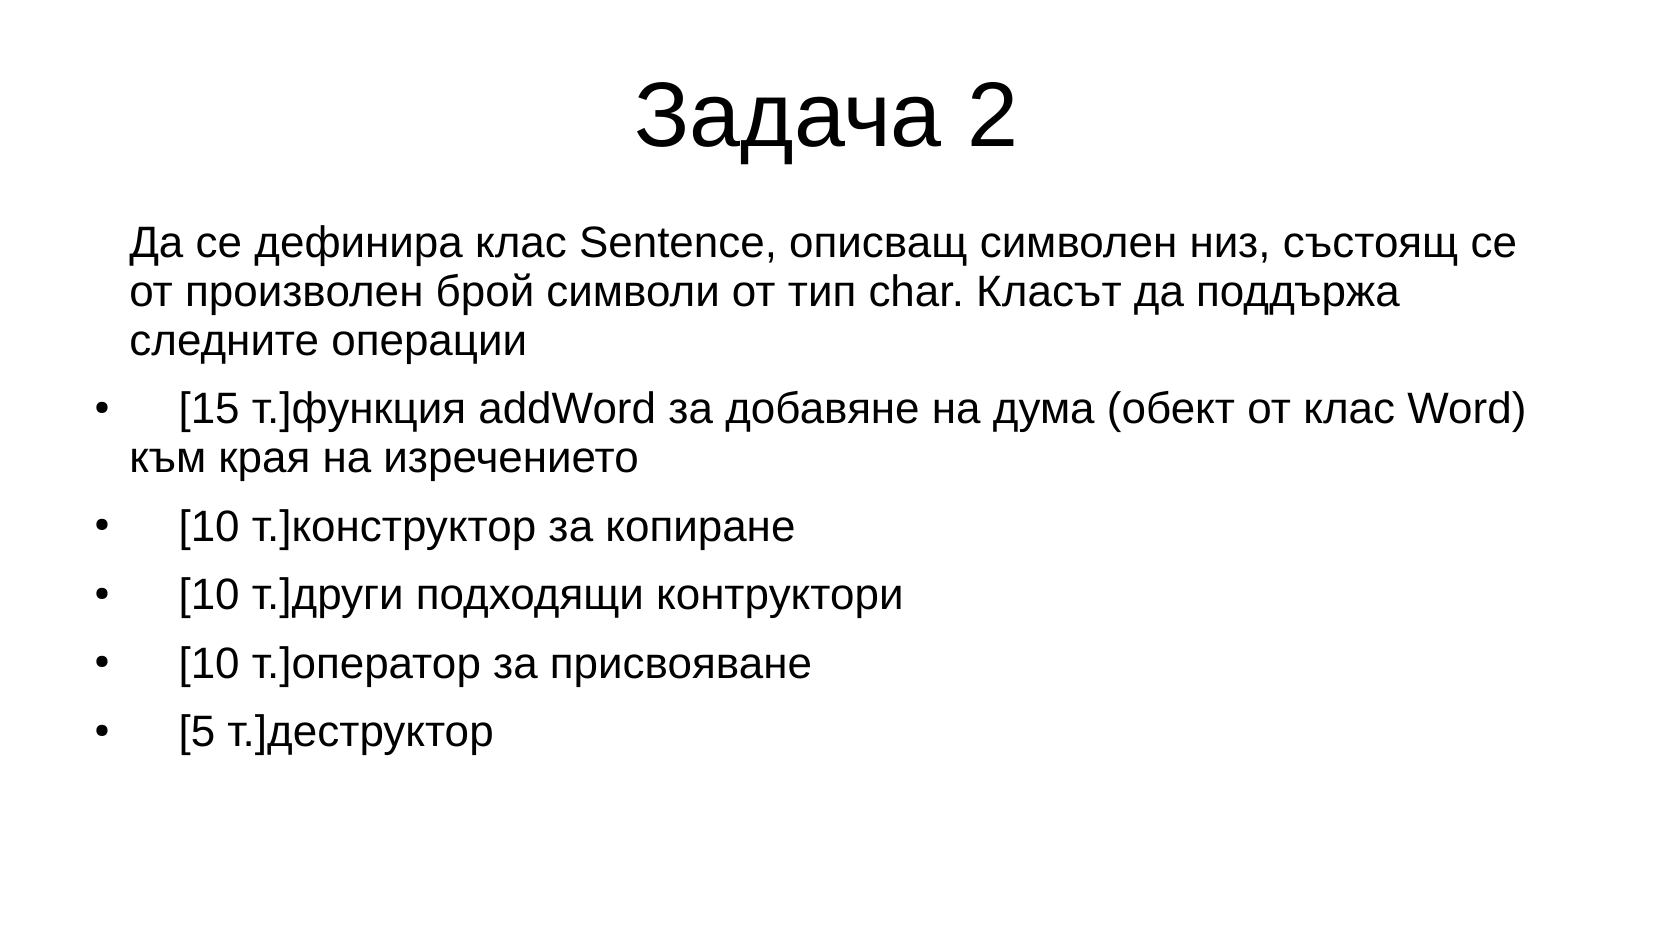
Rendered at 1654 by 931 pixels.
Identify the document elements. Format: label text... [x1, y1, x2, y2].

title Задача 2 [82, 37, 1571, 193]
list Да се дефинира клас Sentence, описващ символен низ, състоящ се от произволен брой символи от тип char. Класът да поддържа следните операции [15 т.]функция addWord за добавяне на дума (обект от клас Word) към края на изречението [10 т.]конструктор за копиране [10 т.]други подходящи контруктори [10 т.]оператор за присвояване [5 т.]деструктор [82, 217, 1571, 758]
